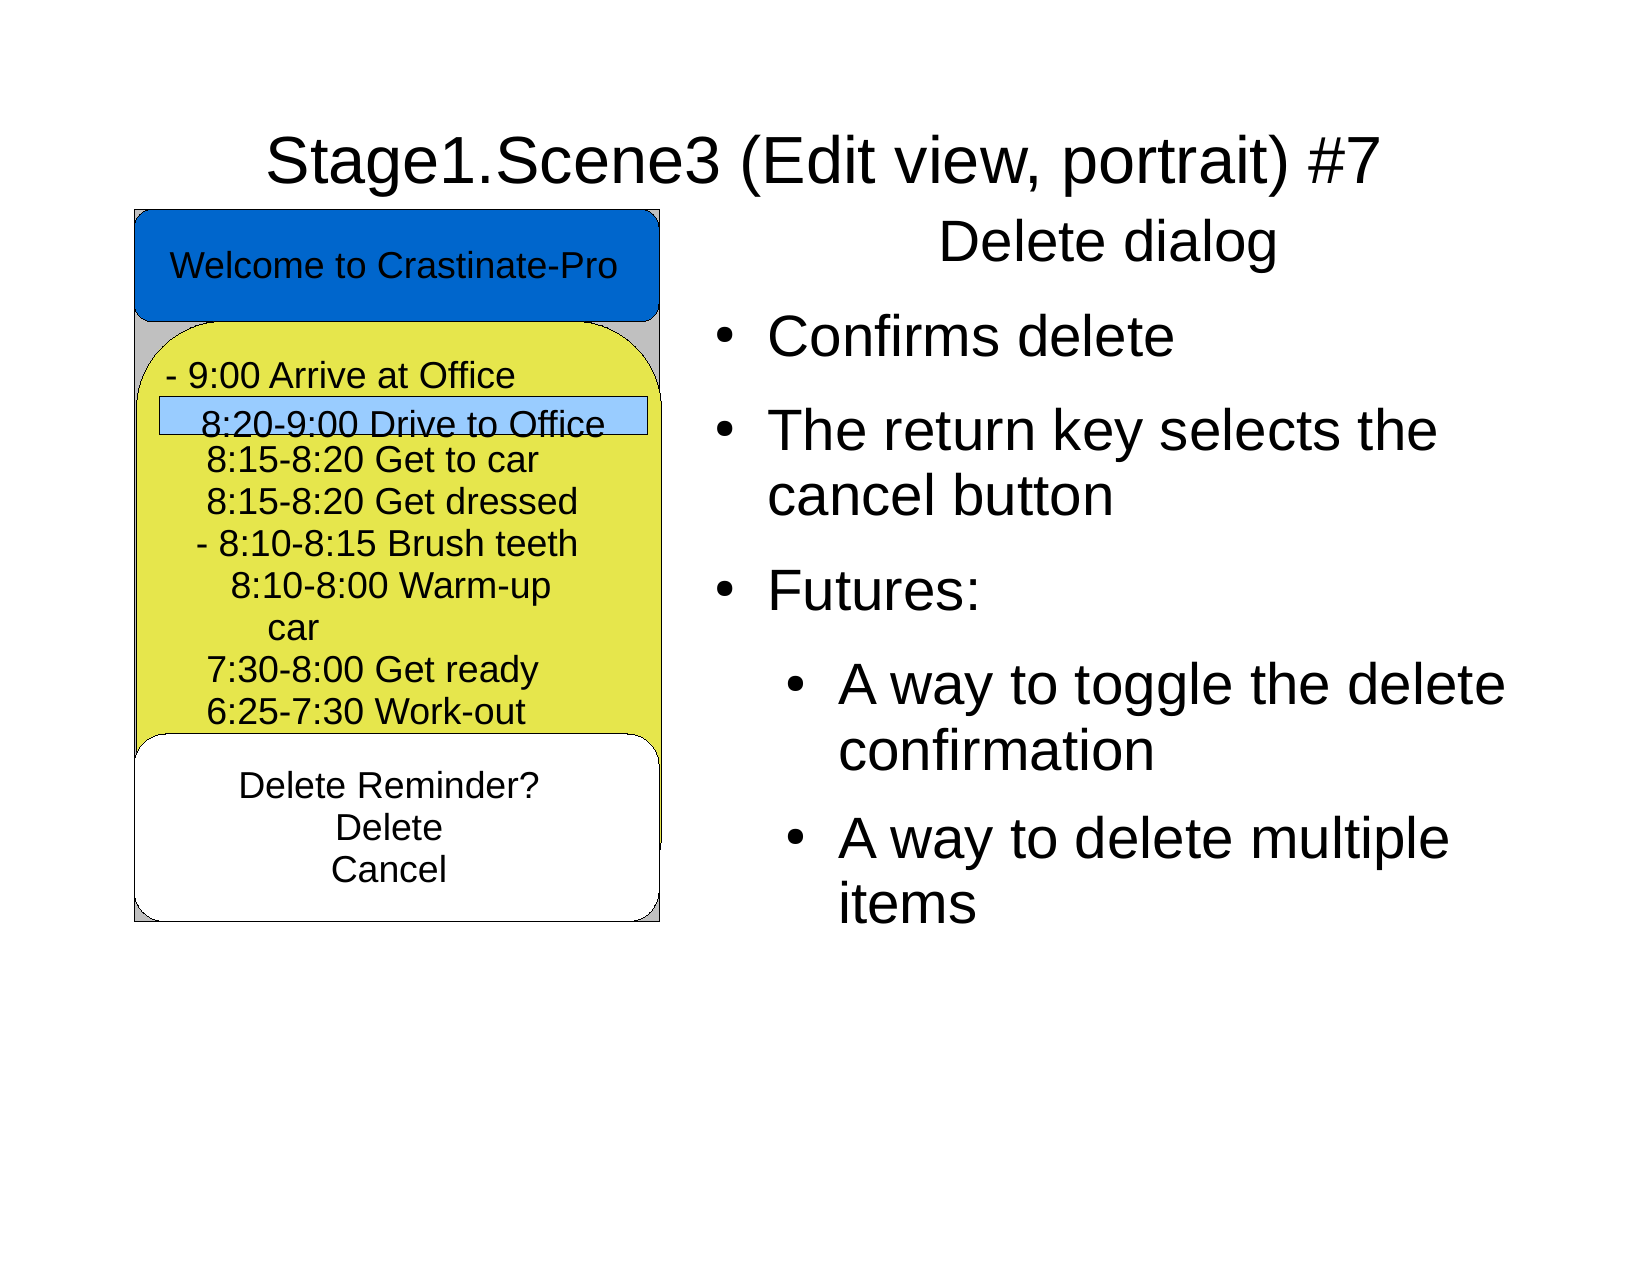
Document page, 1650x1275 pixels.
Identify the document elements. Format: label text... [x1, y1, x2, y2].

text_box Welcome to Crastinate-Pro [134, 209, 660, 322]
text_box [592, 304, 660, 388]
text_box [134, 898, 159, 922]
text_box [634, 893, 660, 922]
text_box Delete Reminder? Delete Cancel [134, 733, 660, 922]
list Delete dialog Confirms delete The return key selects the cancel button Futures: A way to toggle the delete confirmation A way to delete multiple items [696, 209, 1522, 934]
text_box 8:20-9:00 Drive to Office [159, 396, 648, 435]
text_box [134, 309, 206, 757]
title Stage1.Scene3 (Edit view, portrait) #7 [135, 112, 1515, 210]
text_box - 9:00 Arrive at Office 8:20-9:00 Drive to Office 8:15-8:20 Get to car 8:15-8:20 Get dressed - 8:10-8:15 Brush teeth 8:10-8:00 Warm-up car 7:30-8:00 Get ready 6:25-7:30 Work-out 6:00-6:25 Breakfast 6:00-6:00 Get up [136, 321, 662, 850]
text_box [646, 209, 660, 226]
text_box [134, 209, 147, 222]
